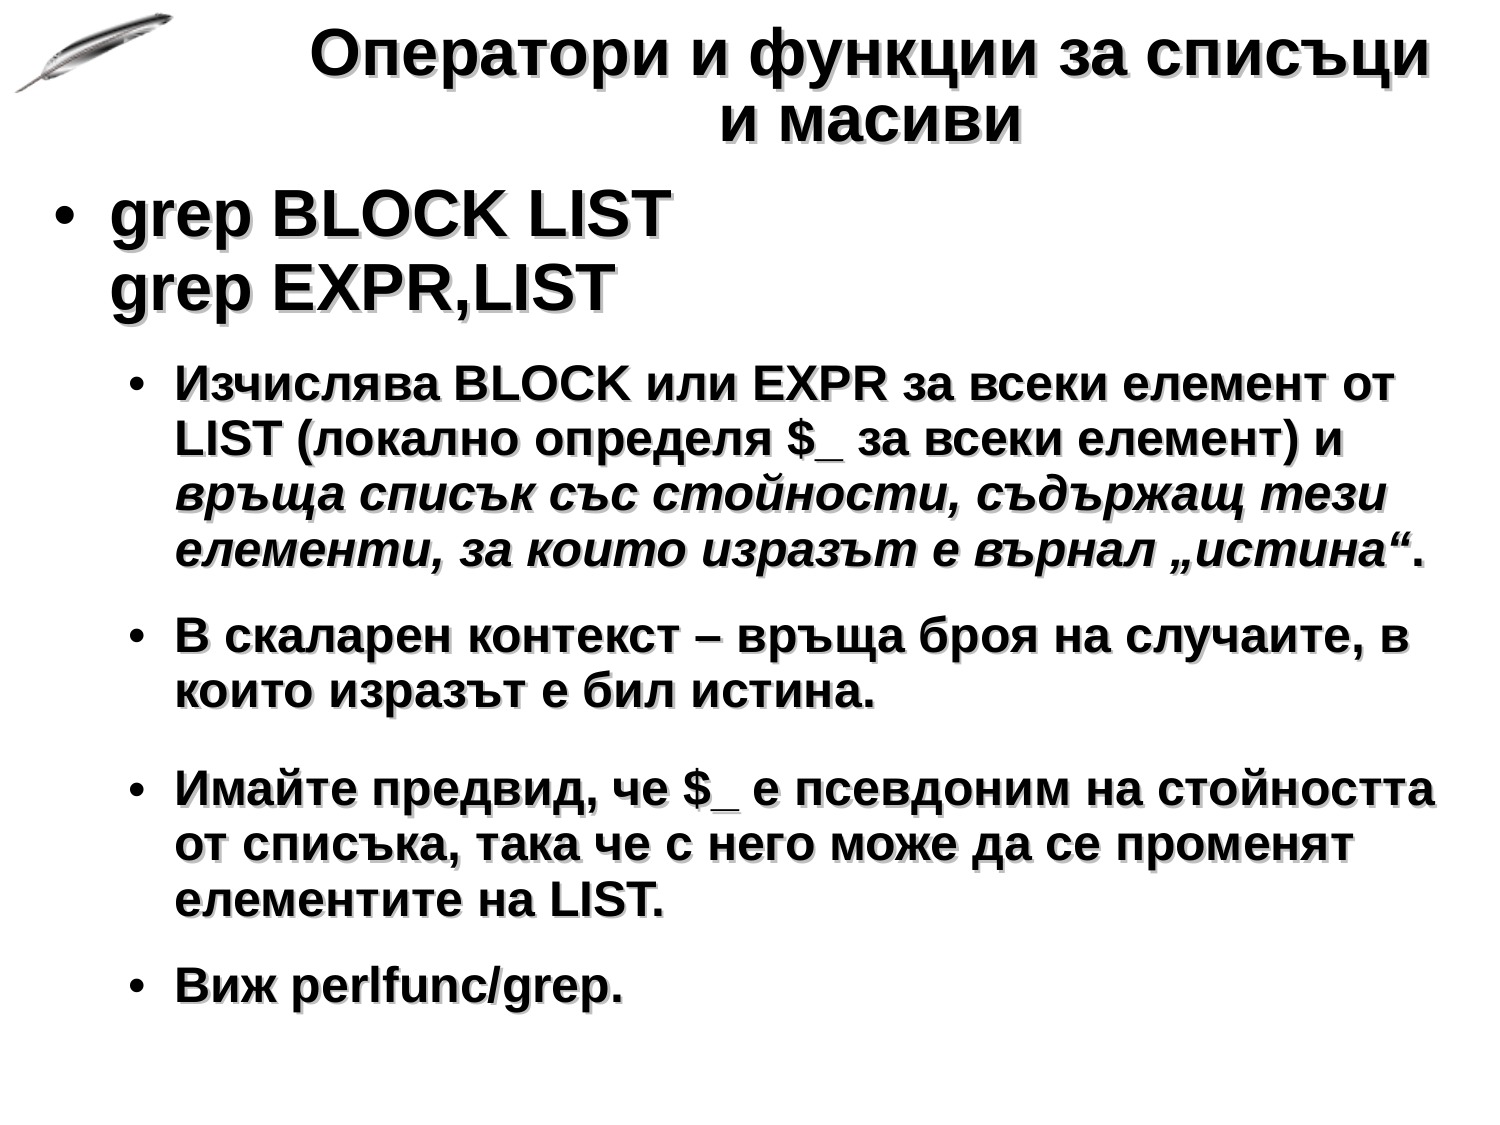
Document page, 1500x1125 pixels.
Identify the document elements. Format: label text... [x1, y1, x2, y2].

title Оператори и функции за списъци и масиви [295, 0, 1447, 177]
picture [11, 11, 179, 95]
list grep BLOCK LIST grep EXPR,LIST Изчислява BLOCK или EXPR за всеки елемент от LIST (локално определя $_ за всеки елемент) и връща списък със стойности, съдържащ тези елементи, за които изразът е върнал „истина“. В скаларен контекст – връща броя на случаите, в които изразът е бил истина. Имайте предвид, че $_ е псевдоним на стойността от списъка, така че с него може да се променят елементите на LIST. Виж perlfunc/grep. [53, 177, 1447, 1125]
